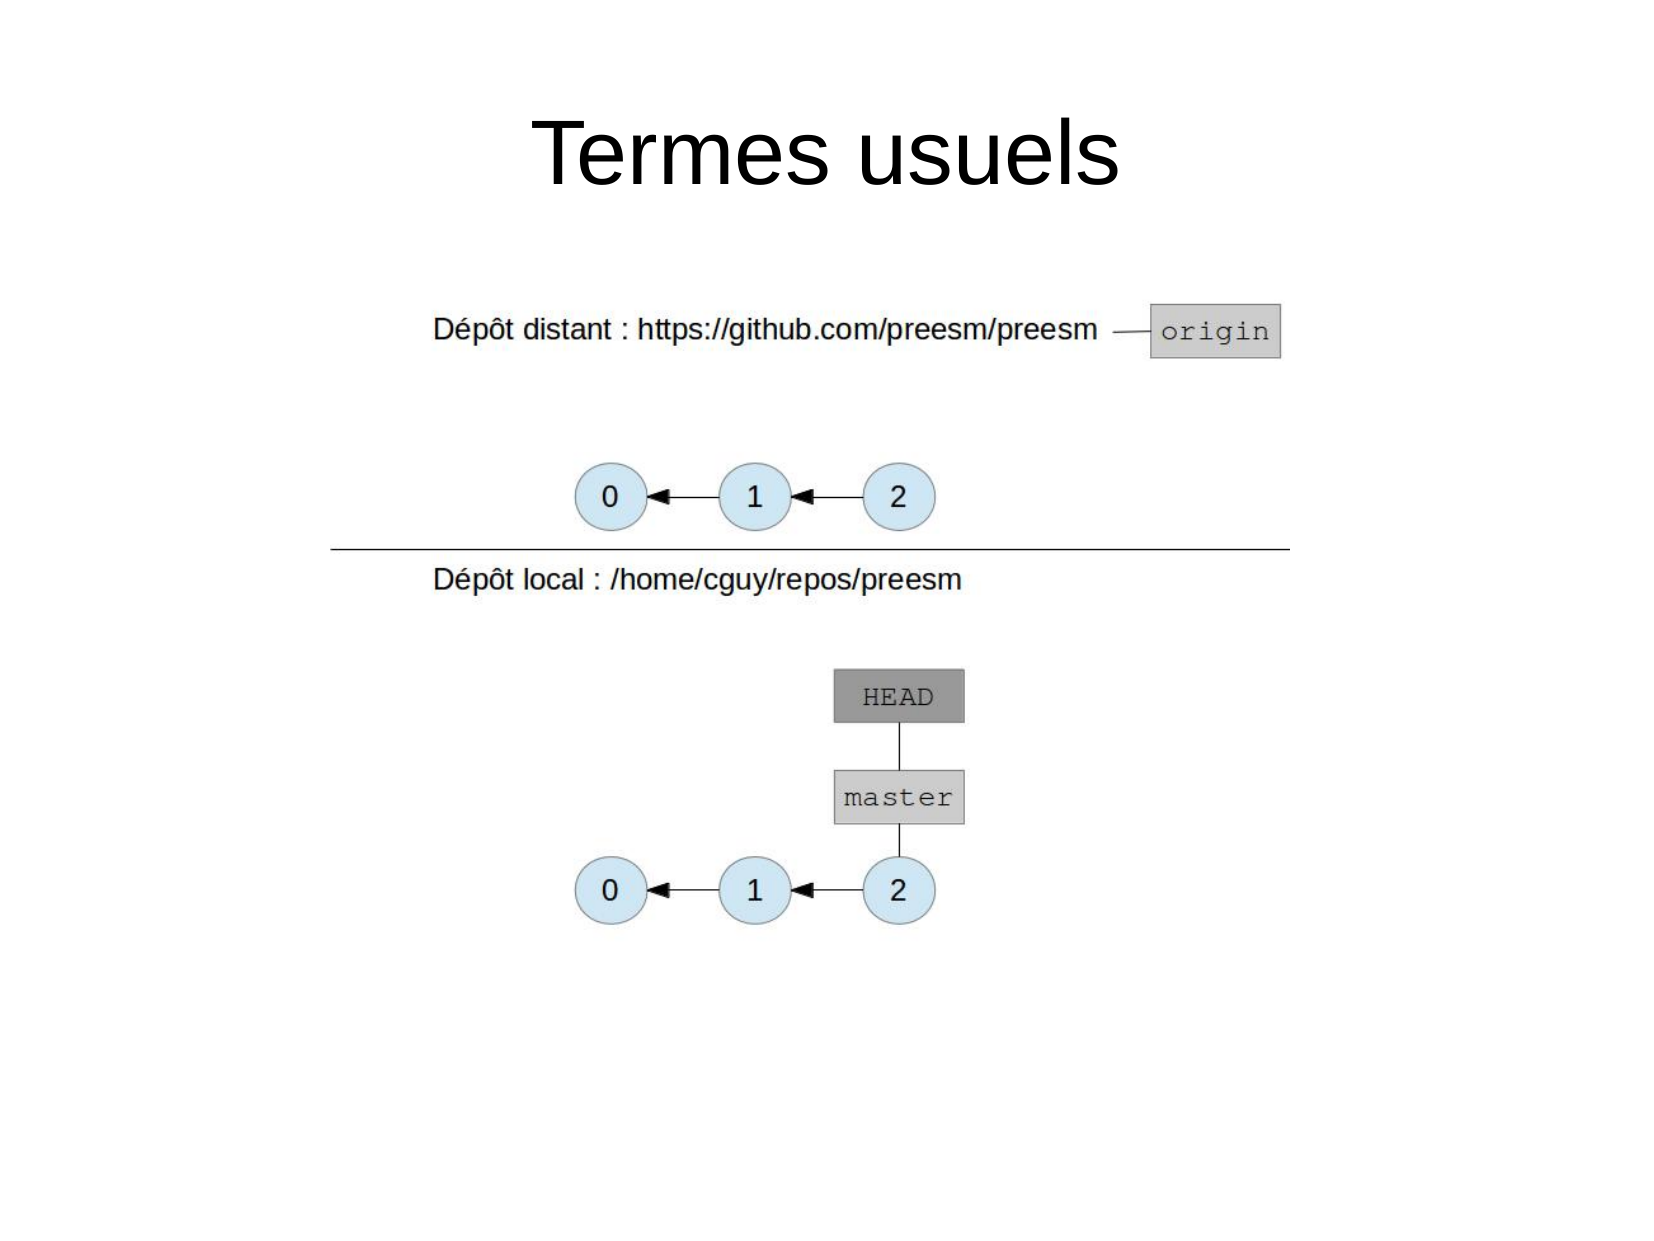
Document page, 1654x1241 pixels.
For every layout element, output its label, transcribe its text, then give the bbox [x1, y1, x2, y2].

picture [330, 290, 1290, 1010]
title Termes usuels [82, 49, 1571, 257]
